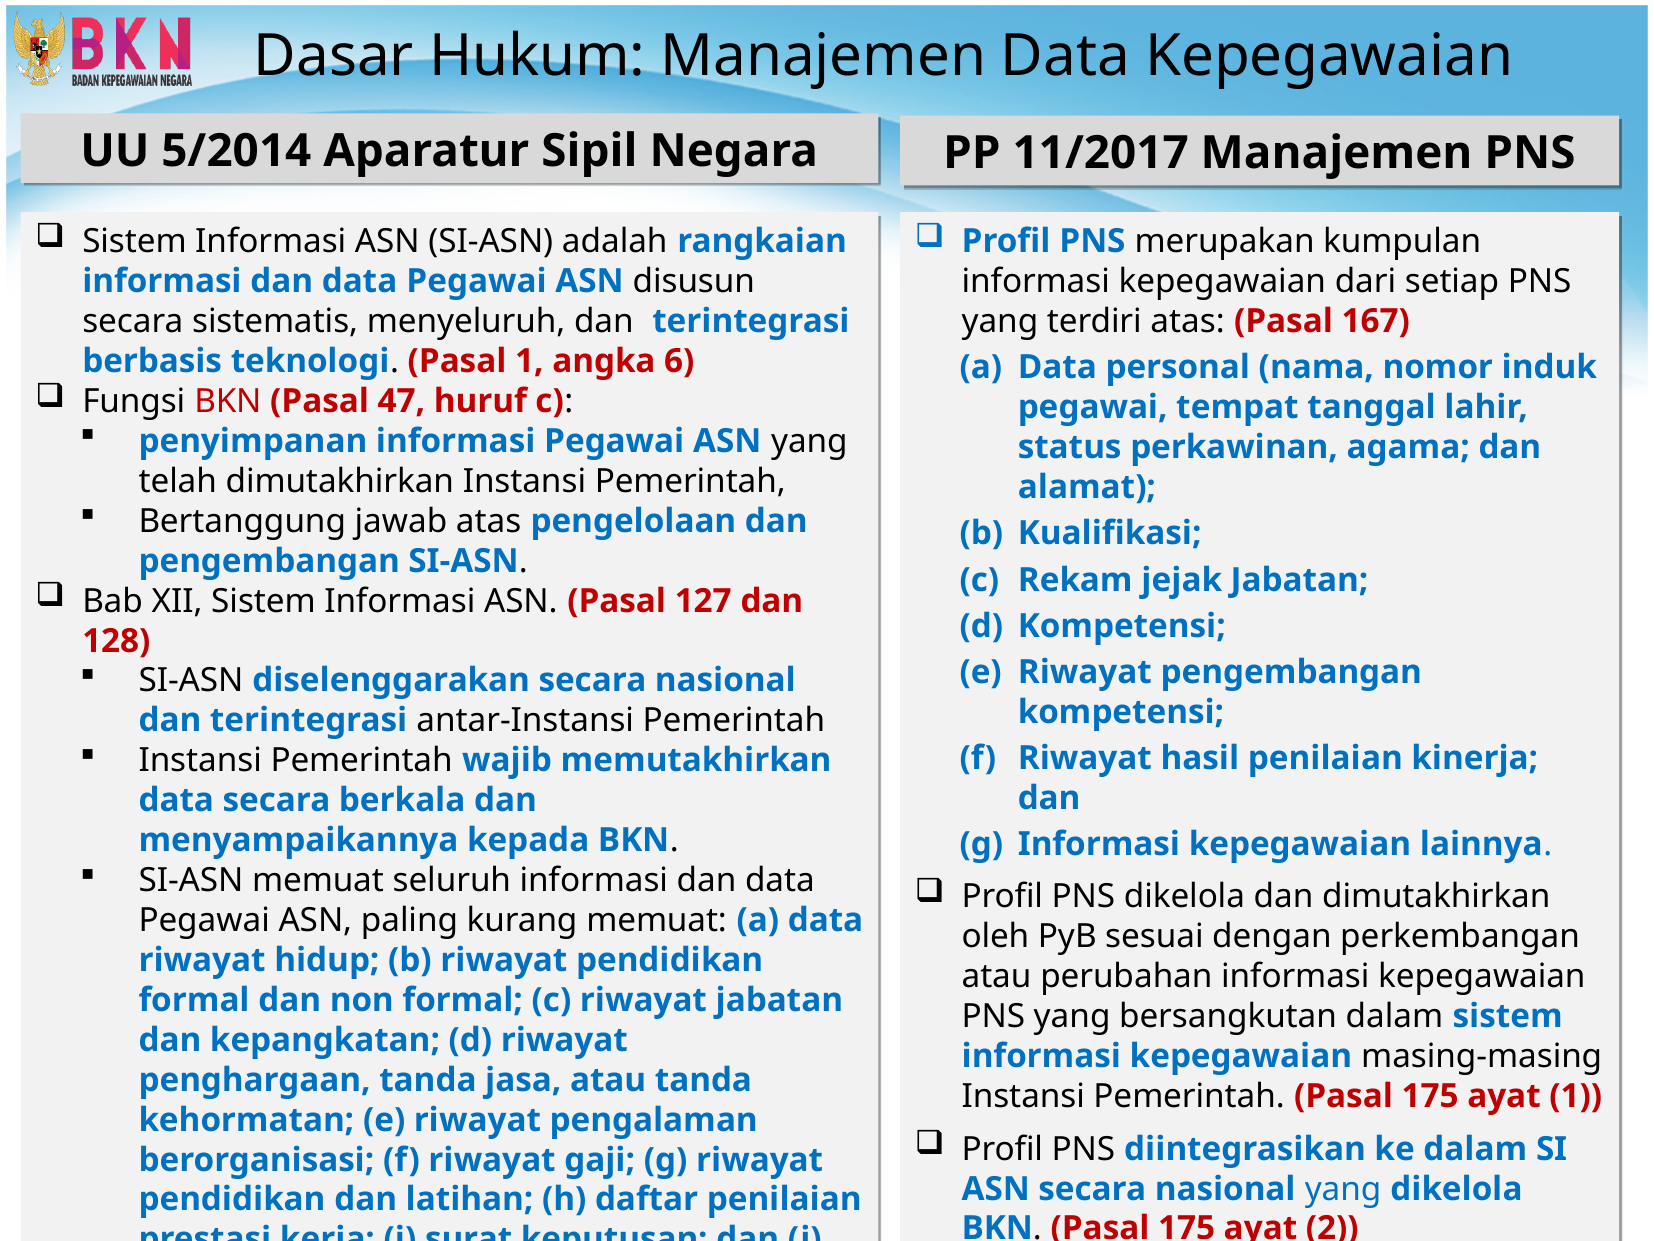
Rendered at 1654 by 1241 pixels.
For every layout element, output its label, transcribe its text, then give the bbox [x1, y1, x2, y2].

text_box PP 11/2017 Manajemen PNS [900, 115, 1620, 186]
text_box UU 5/2014 Aparatur Sipil Negara [20, 113, 879, 184]
text_box Sistem Informasi ASN (SI-ASN) adalah rangkaian informasi dan data Pegawai ASN disusun secara sistematis, menyeluruh, dan terintegrasi berbasis teknologi. (Pasal 1, angka 6) Fungsi BKN (Pasal 47, huruf c): penyimpanan informasi Pegawai ASN yang telah dimutakhirkan Instansi Pemerintah, Bertanggung jawab atas pengelolaan dan pengembangan SI-ASN. Bab XII, Sistem Informasi ASN. (Pasal 127 dan 128) SI-ASN diselenggarakan secara nasional dan terintegrasi antar-Instansi Pemerintah Instansi Pemerintah wajib memutakhirkan data secara berkala dan menyampaikannya kepada BKN. SI-ASN memuat seluruh informasi dan data Pegawai ASN, paling kurang memuat: (a) data riwayat hidup; (b) riwayat pendidikan formal dan non formal; (c) riwayat jabatan dan kepangkatan; (d) riwayat penghargaan, tanda jasa, atau tanda kehormatan; (e) riwayat pengalaman berorganisasi; (f) riwayat gaji; (g) riwayat pendidikan dan latihan; (h) daftar penilaian prestasi kerja; (i) surat keputusan; dan (j) kompetensi. SI-ASN dilaksanakan secara nasional. (Pasal 133) [20, 212, 879, 1241]
text_box Profil PNS merupakan kumpulan informasi kepegawaian dari setiap PNS yang terdiri atas: (Pasal 167) Data personal (nama, nomor induk pegawai, tempat tanggal lahir, status perkawinan, agama; dan alamat); Kualifikasi; Rekam jejak Jabatan; Kompetensi; Riwayat pengembangan kompetensi; Riwayat hasil penilaian kinerja; dan Informasi kepegawaian lainnya. Profil PNS dikelola dan dimutakhirkan oleh PyB sesuai dengan perkembangan atau perubahan informasi kepegawaian PNS yang bersangkutan dalam sistem informasi kepegawaian masing-masing Instansi Pemerintah. (Pasal 175 ayat (1)) Profil PNS diintegrasikan ke dalam SI ASN secara nasional yang dikelola BKN. (Pasal 175 ayat (2)) [900, 212, 1620, 1241]
text_box Dasar Hukum: Manajemen Data Kepegawaian [238, 10, 1607, 103]
picture [0, 0, 1654, 1241]
